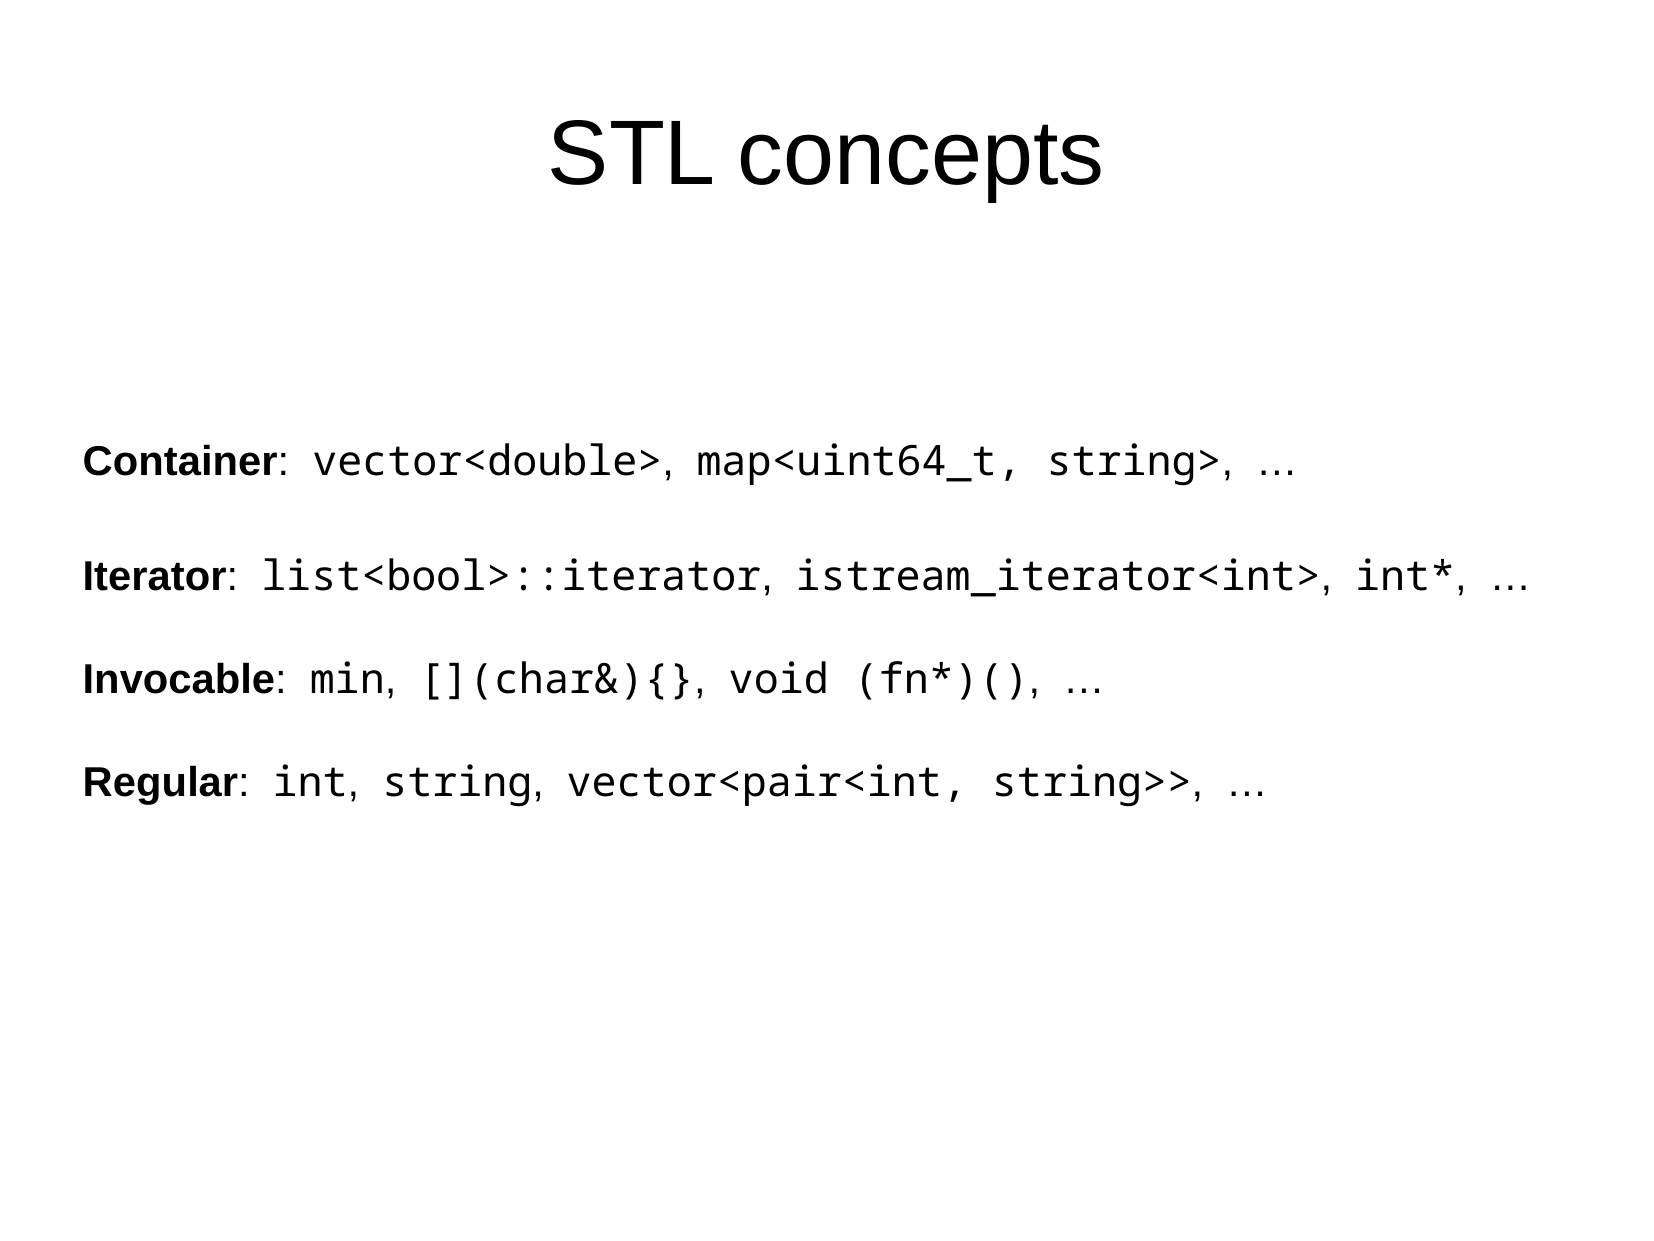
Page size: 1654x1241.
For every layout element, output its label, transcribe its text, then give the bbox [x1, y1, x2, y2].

subtitle Container: vector<double>, map<uint64_t, string>, … Iterator: list<bool>::iterator, istream_iterator<int>, int*, … Invocable: min, [](char&){}, void (fn*)(), … Regular: int, string, vector<pair<int, string>>, … [82, 260, 1571, 980]
title STL concepts [82, 49, 1571, 257]
